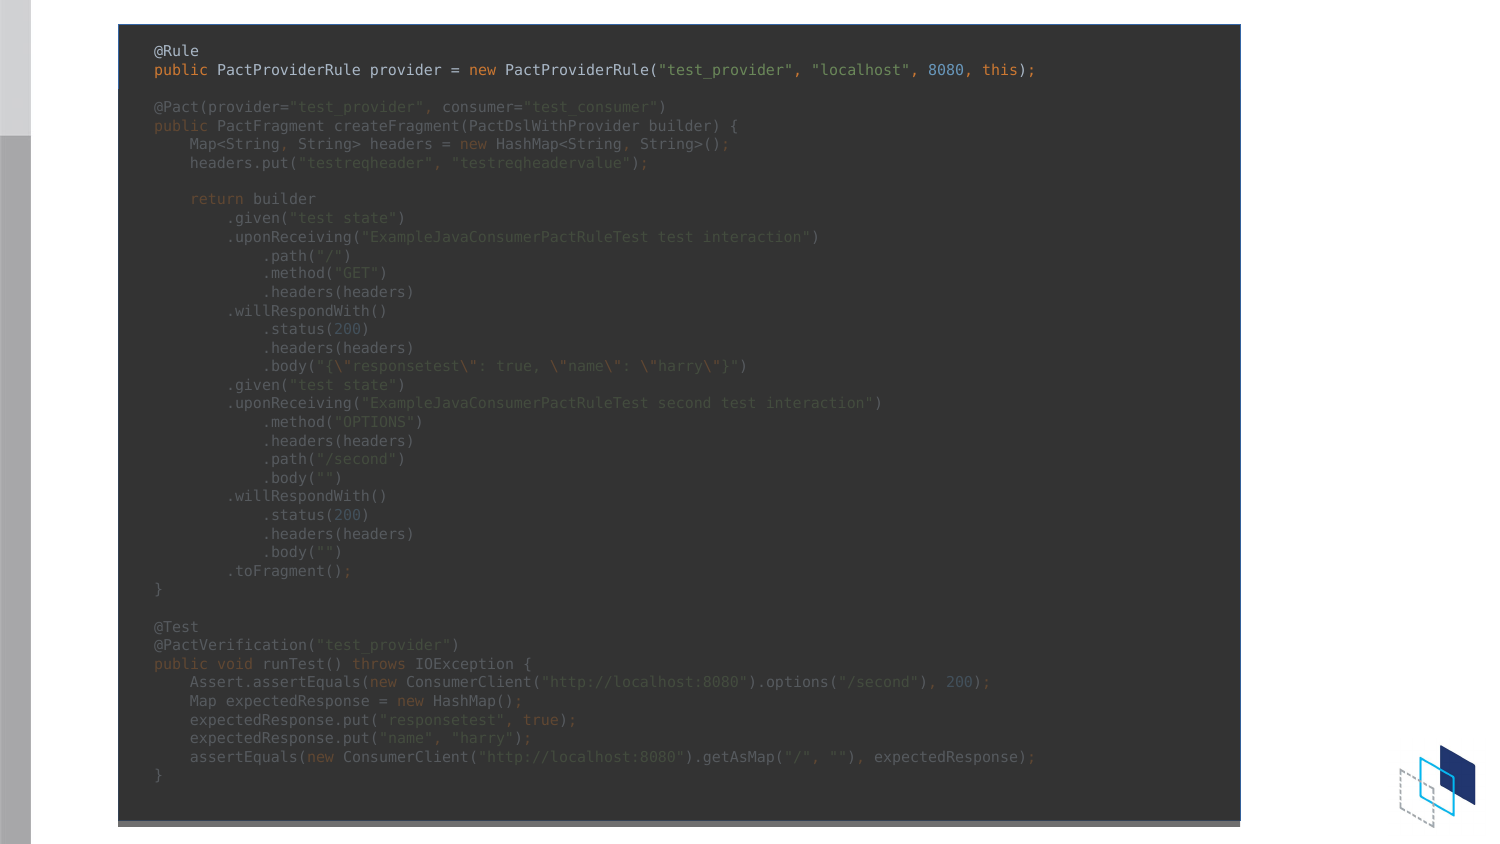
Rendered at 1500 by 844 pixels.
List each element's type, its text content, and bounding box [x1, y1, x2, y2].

text_box [118, 5, 1241, 827]
picture [0, 0, 37, 844]
picture [1388, 738, 1486, 836]
text_box @Rule [118, 42, 229, 61]
text_box public PactProviderRule provider = new PactProviderRule("test_provider", "localhost", 8080, this); [118, 61, 1162, 81]
